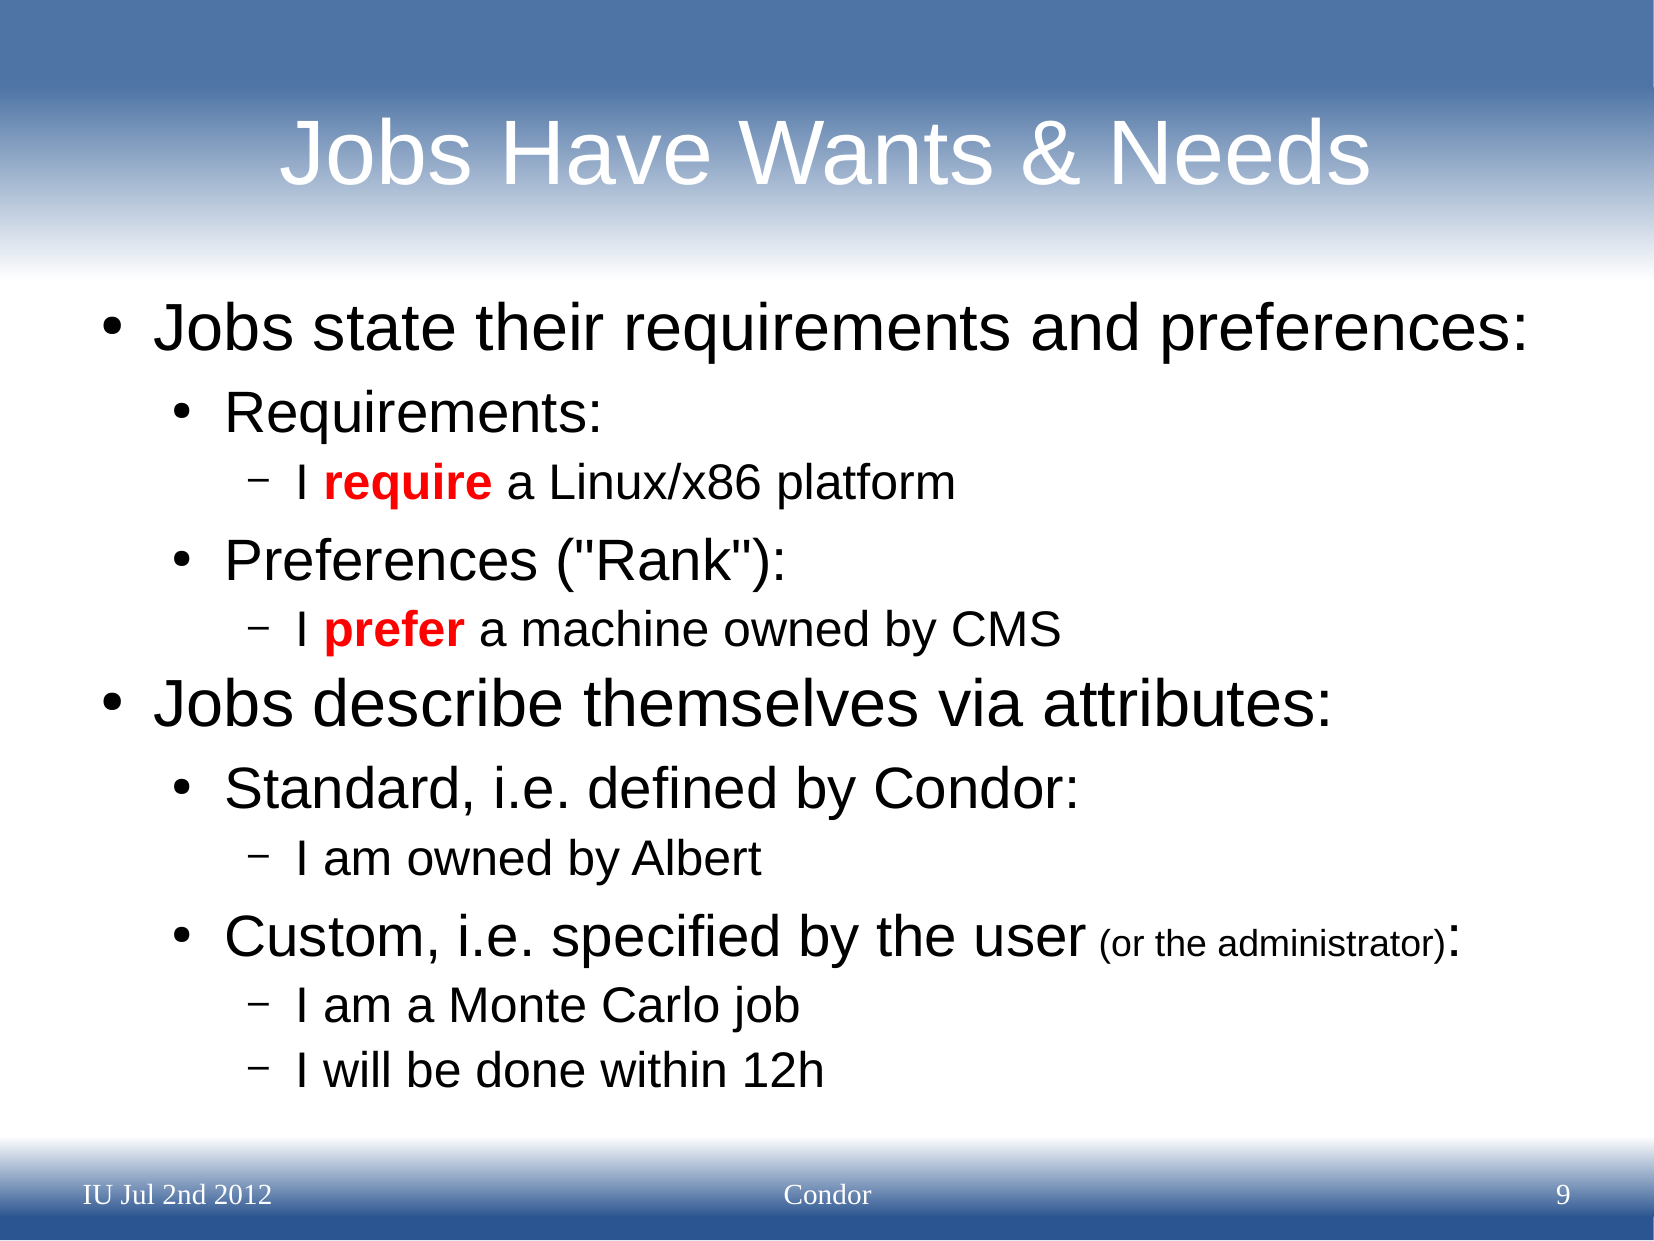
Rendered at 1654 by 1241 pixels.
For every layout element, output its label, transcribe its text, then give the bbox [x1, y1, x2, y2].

list Jobs state their requirements and preferences: Requirements: I require a Linux/x86 platform Preferences ("Rank"): I prefer a machine owned by CMS Jobs describe themselves via attributes: Standard, i.e. defined by Condor: I am owned by Albert Custom, i.e. specified by the user (or the administrator): I am a Monte Carlo job I will be done within 12h [82, 290, 1571, 1142]
title Jobs Have Wants & Needs [82, 56, 1571, 250]
